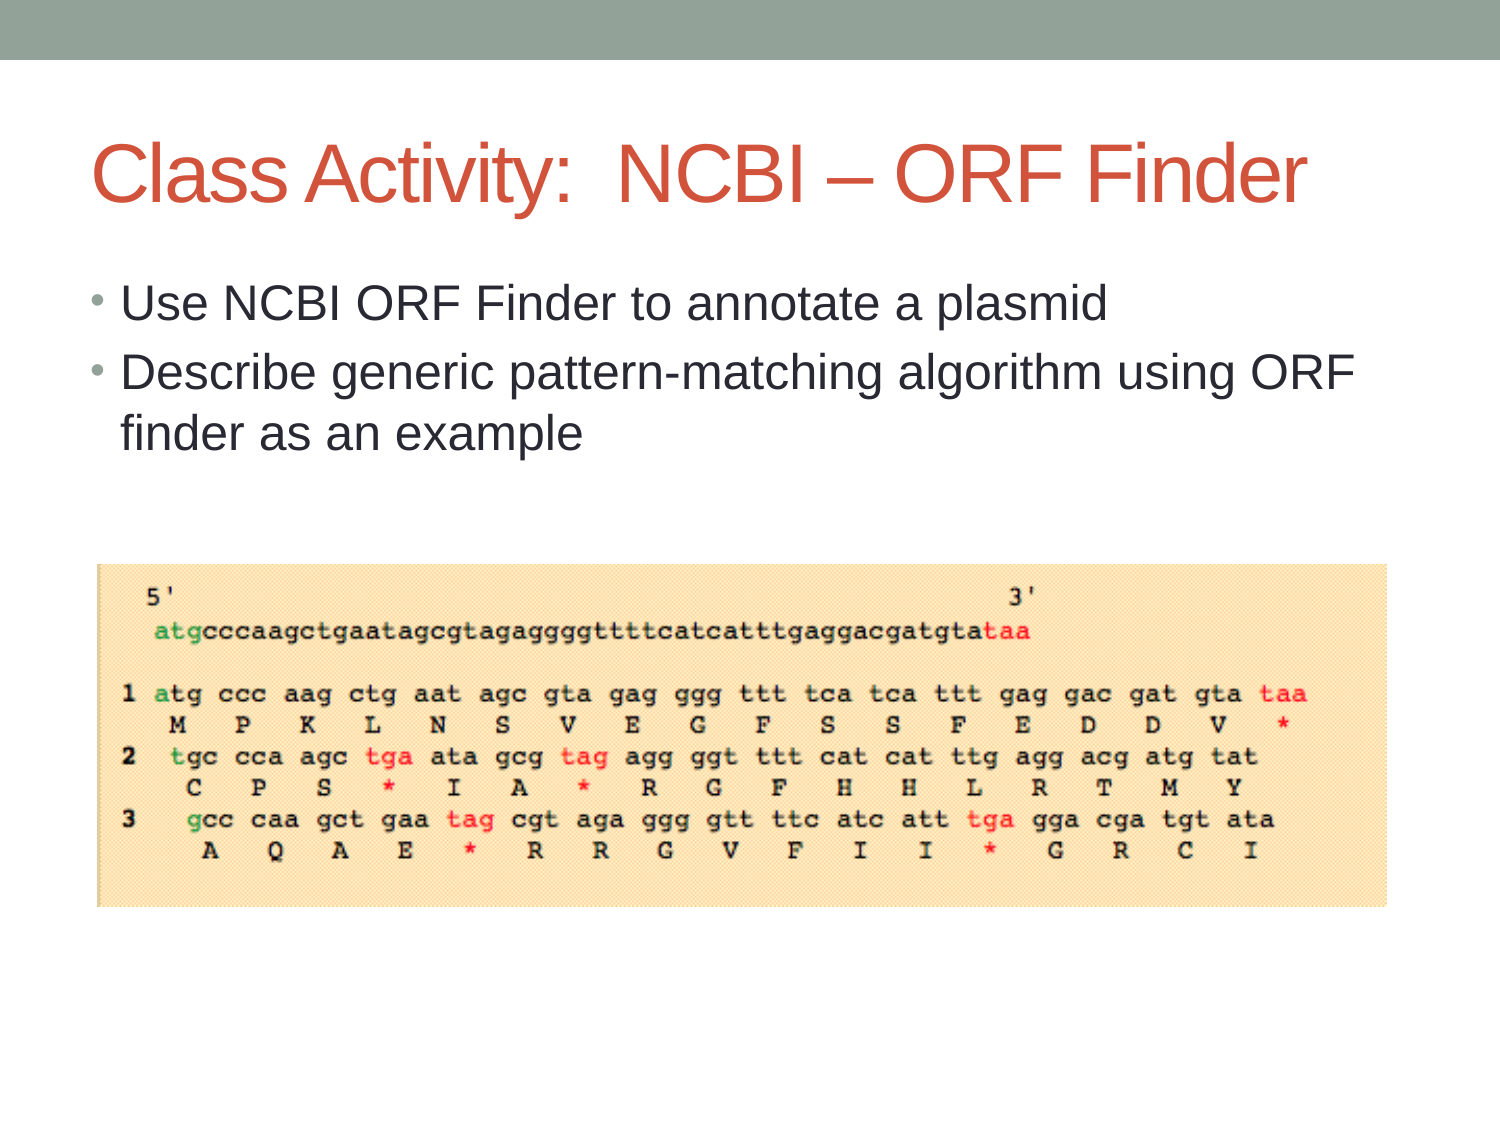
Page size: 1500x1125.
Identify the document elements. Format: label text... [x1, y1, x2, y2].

list Use NCBI ORF Finder to annotate a plasmid Describe generic pattern-matching algorithm using ORF finder as an example [75, 262, 1425, 1063]
title Class Activity: NCBI – ORF Finder [75, 87, 1425, 250]
picture [97, 564, 1387, 907]
